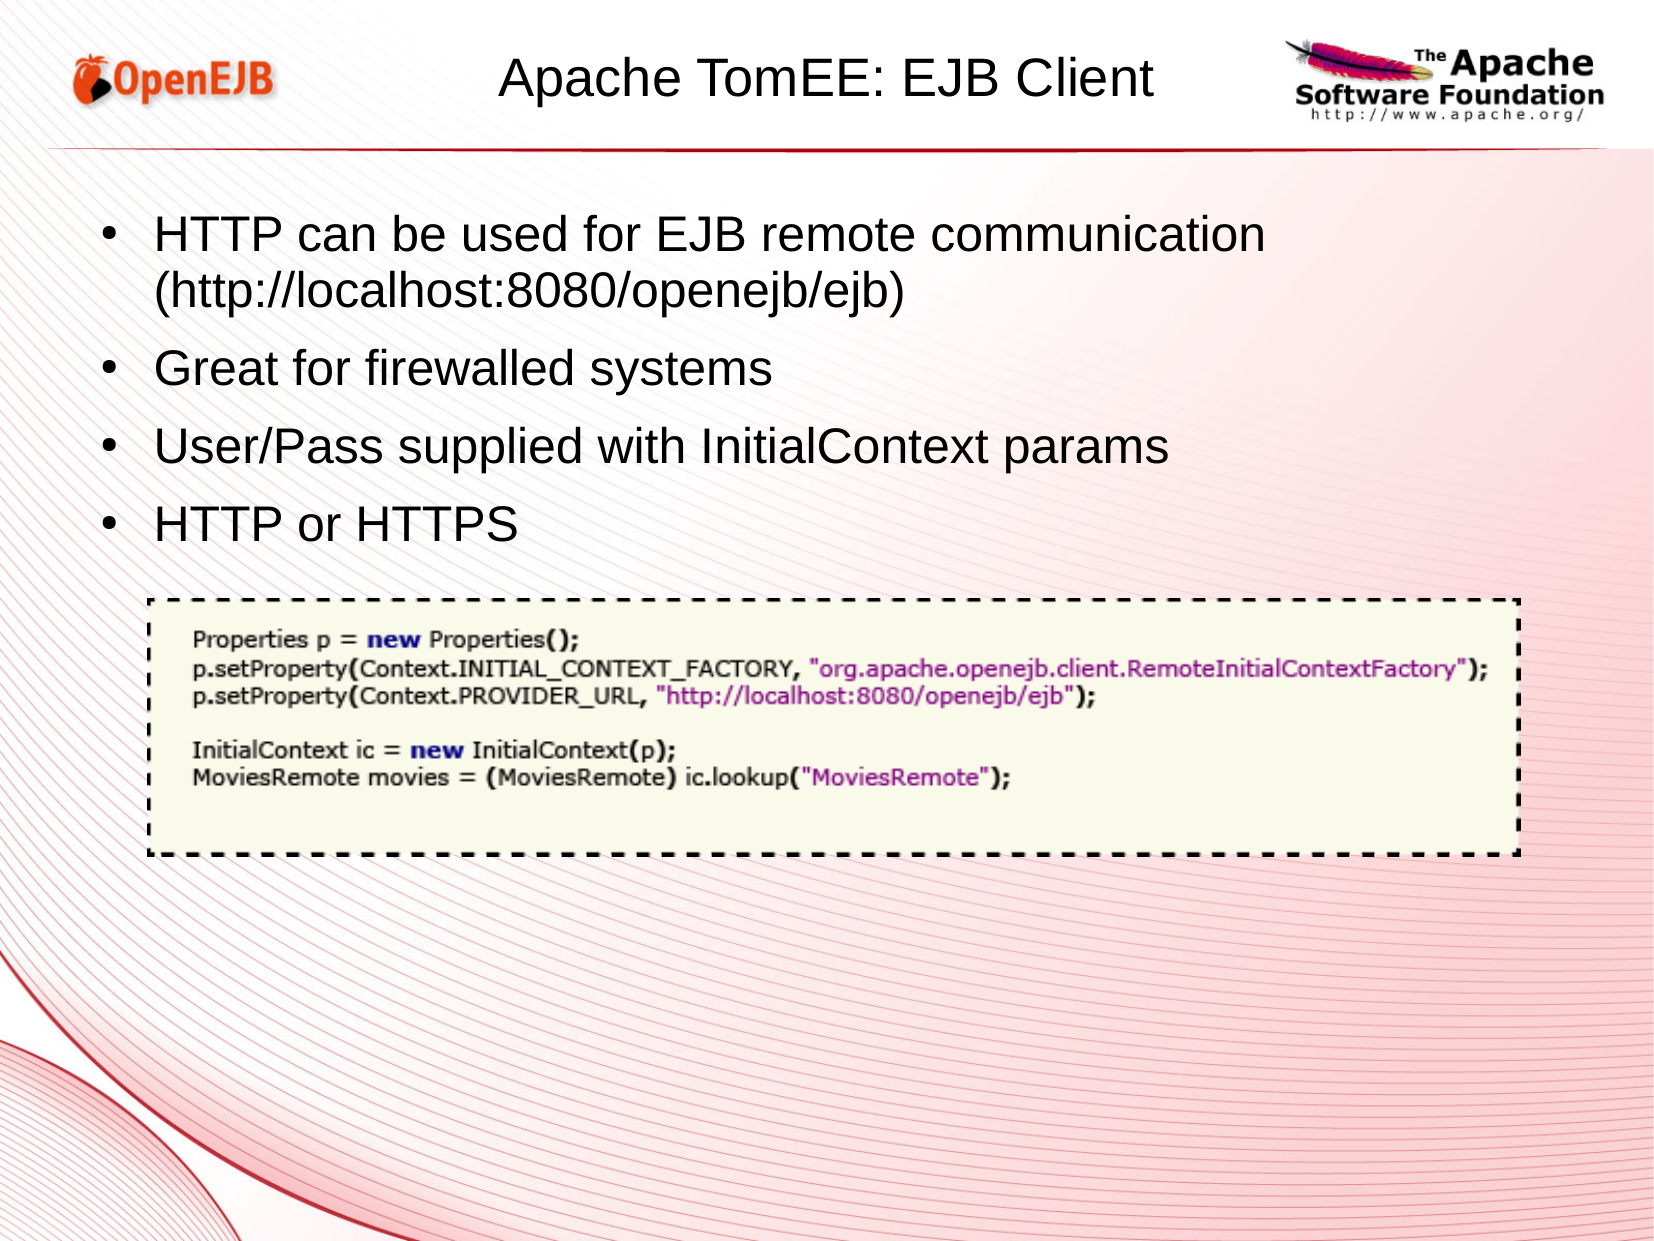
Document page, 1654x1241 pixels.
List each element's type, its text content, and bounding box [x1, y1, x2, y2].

list HTTP can be used for EJB remote communication (http://localhost:8080/openejb/ejb) Great for firewalled systems User/Pass supplied with InitialContext params HTTP or HTTPS [82, 206, 1571, 1094]
title Apache TomEE: EJB Client [82, 8, 1571, 148]
picture [0, 0, 1654, 1241]
